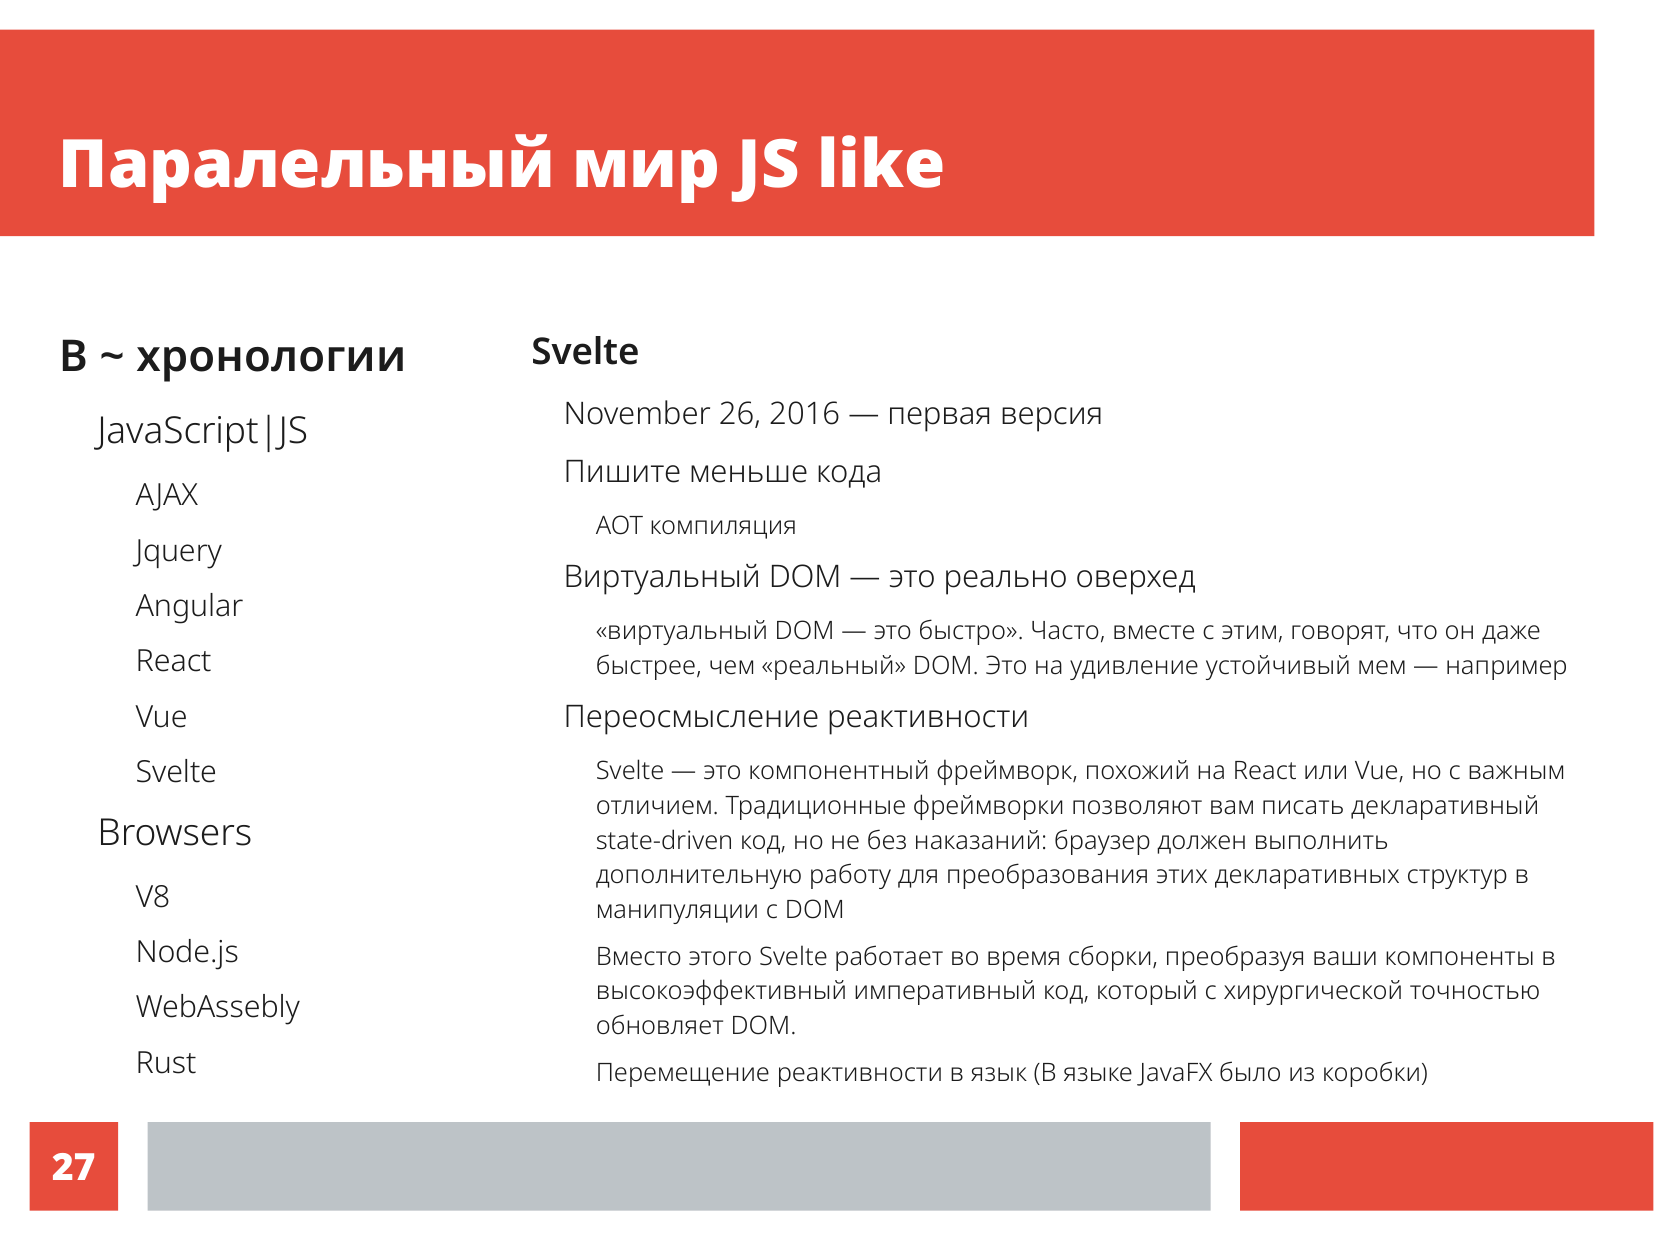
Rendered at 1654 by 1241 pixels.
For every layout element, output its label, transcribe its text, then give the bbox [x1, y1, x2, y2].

title Паралельный мир JS like [59, 59, 1595, 207]
list Svelte November 26, 2016 — первая версия Пишите меньше кода AOT компиляция Виртуальный DOM — это реально оверхед «виртуальный DOM — это быстро». Часто, вместе с этим, говорят, что он даже быстрее, чем «реальный» DOM. Это на удивление устойчивый мем — например Переосмысление реактивности Svelte — это компонентный фреймворк, похожий на React или Vue, но с важным отличием. Традиционные фреймворки позволяют вам писать декларативный state-driven код, но не без наказаний: браузер должен выполнить дополнительную работу для преобразования этих декларативных структур в манипуляции с DOM Вместо этого Svelte работает во время сборки, преобразуя ваши компоненты в высокоэффективный императивный код, который с хирургической точностью обновляет DOM. Перемещение реактивности в язык (В языке JavaFX было из коробки) [531, 324, 1583, 1093]
list В ~ хронологии JavaScript|JS AJAX Jquery Angular React Vue Svelte Browsers V8 Node.js WebAssebly Rust [59, 324, 508, 1093]
